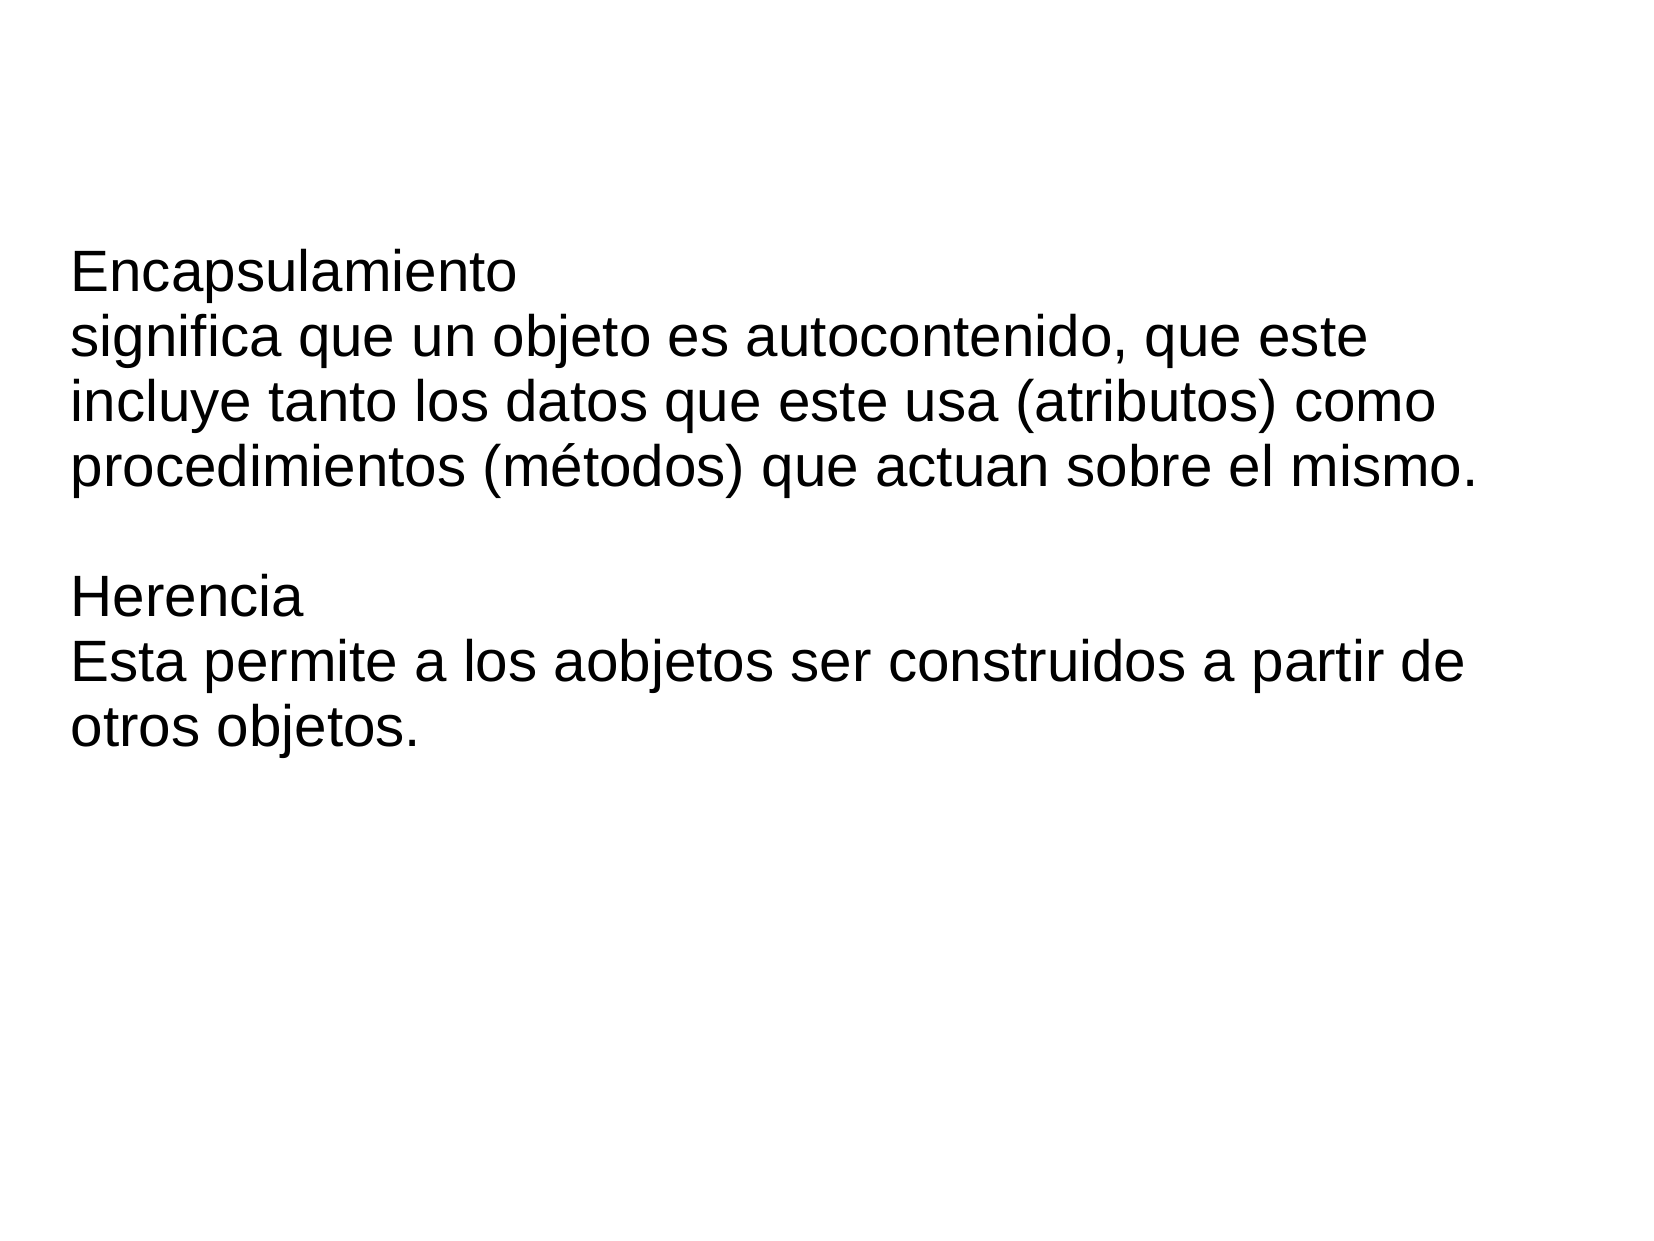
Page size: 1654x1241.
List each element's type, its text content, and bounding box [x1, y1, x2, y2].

title Encapsulamiento significa que un objeto es autocontenido, que este incluye tanto los datos que este usa (atributos) como procedimientos (métodos) que actuan sobre el mismo. Herencia Esta permite a los aobjetos ser construidos a partir de otros objetos. [70, 238, 1560, 825]
